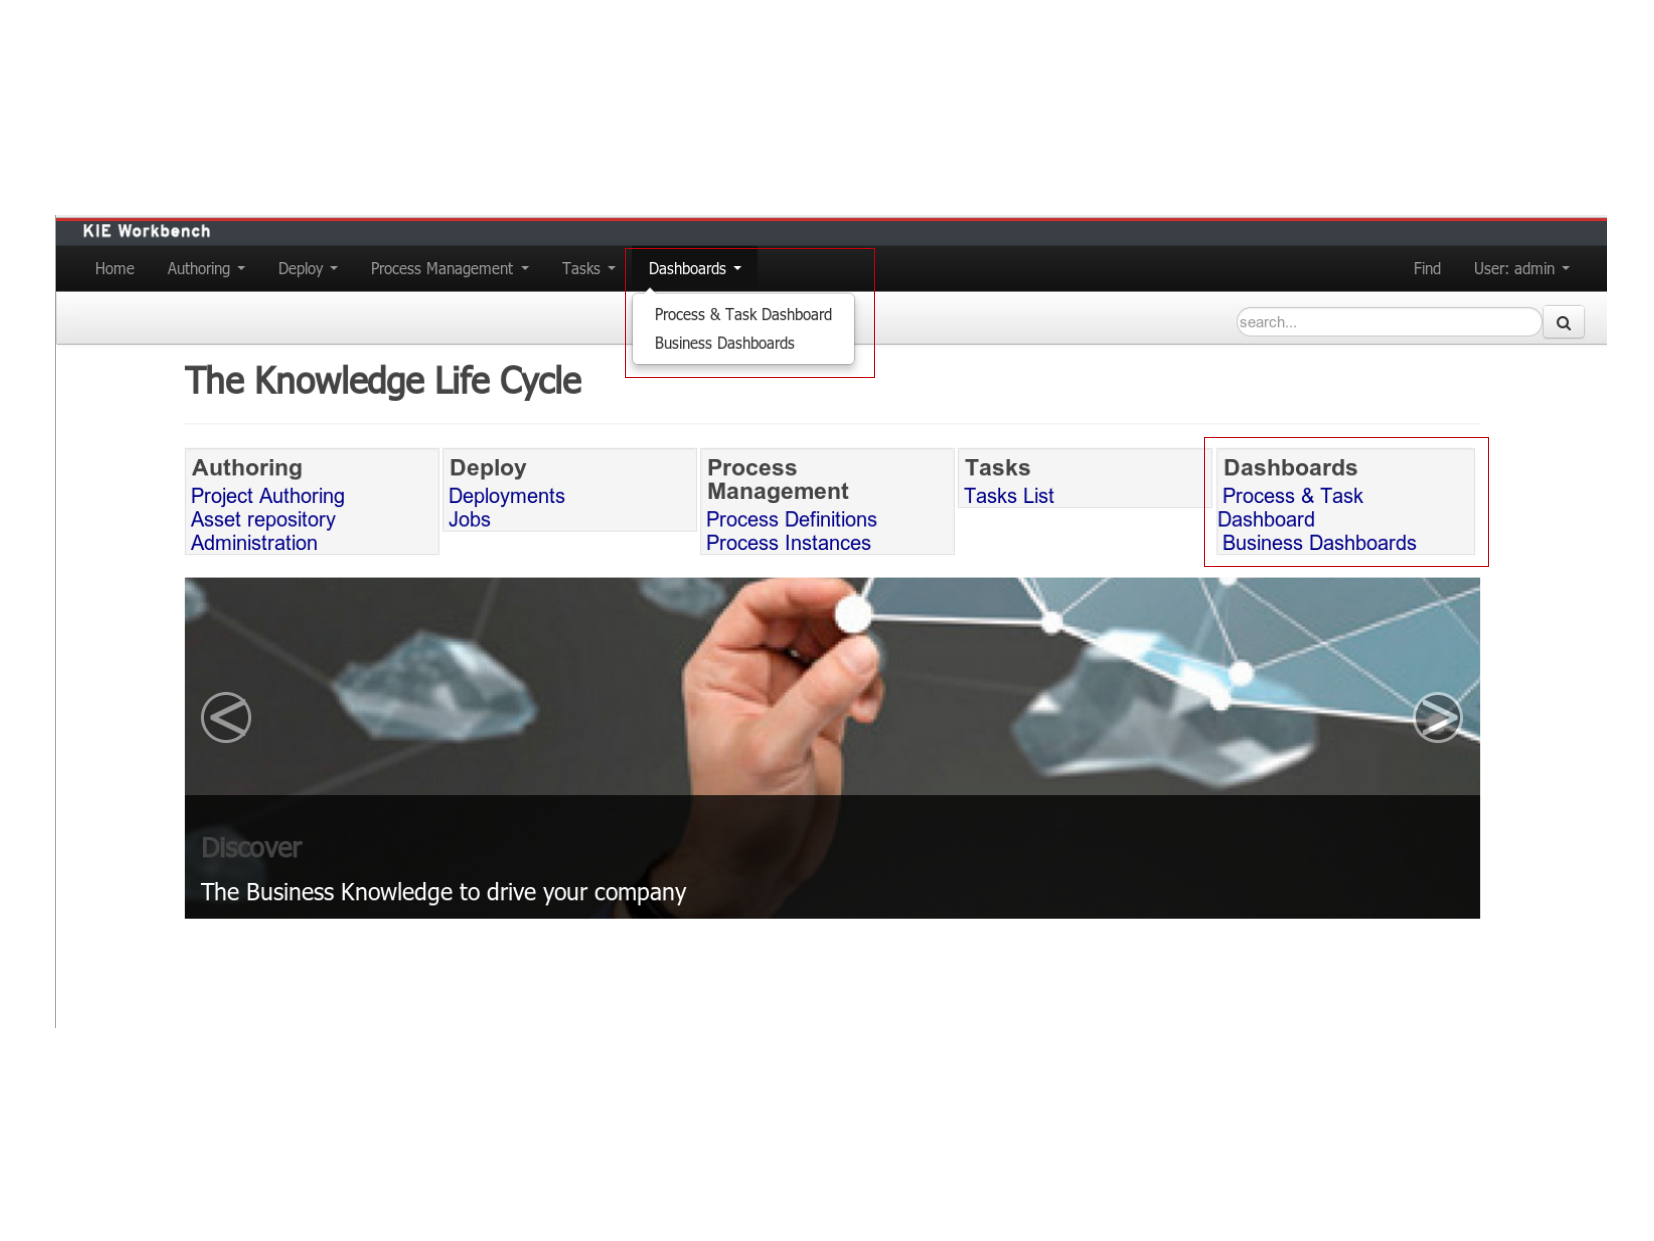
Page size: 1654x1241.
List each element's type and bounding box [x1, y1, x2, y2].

picture [55, 215, 1607, 1028]
